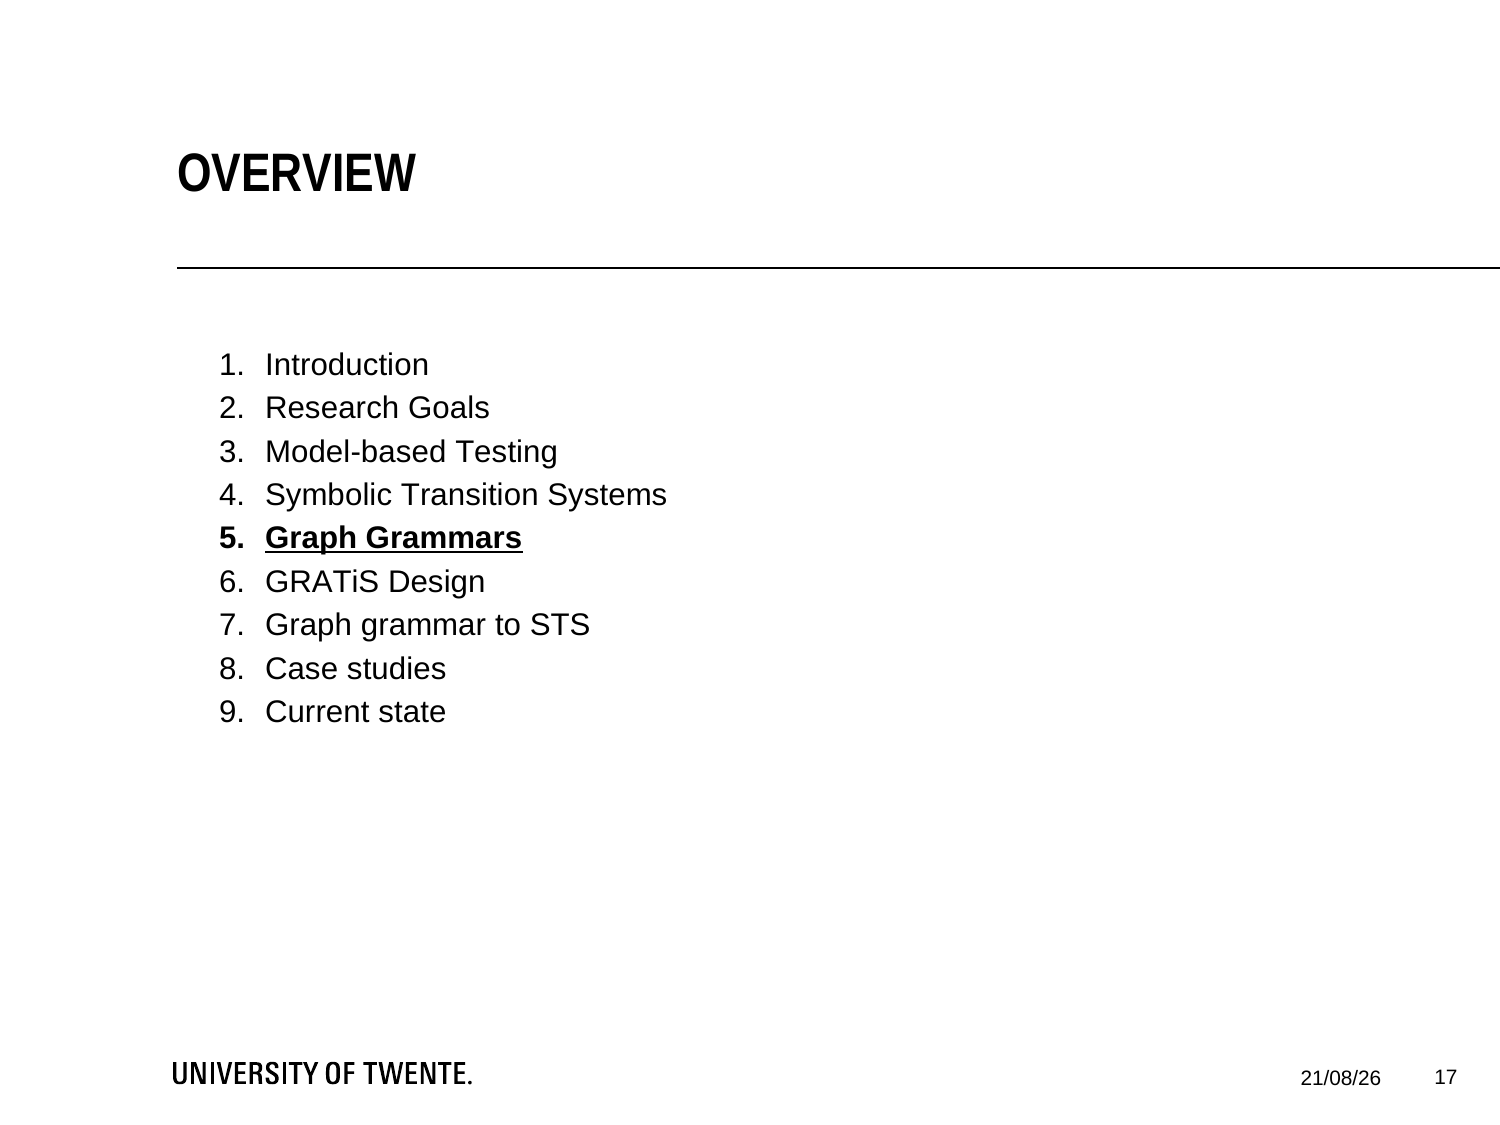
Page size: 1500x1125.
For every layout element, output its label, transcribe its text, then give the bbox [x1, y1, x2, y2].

list Introduction Research Goals Model-based Testing Symbolic Transition Systems Graph Grammars GRATiS Design Graph grammar to STS Case studies Current state [177, 336, 1457, 854]
text_box 21/05/12 [1242, 1050, 1395, 1125]
text_box <number> [1395, 1049, 1458, 1125]
title OVERVIEW [177, 59, 1458, 248]
